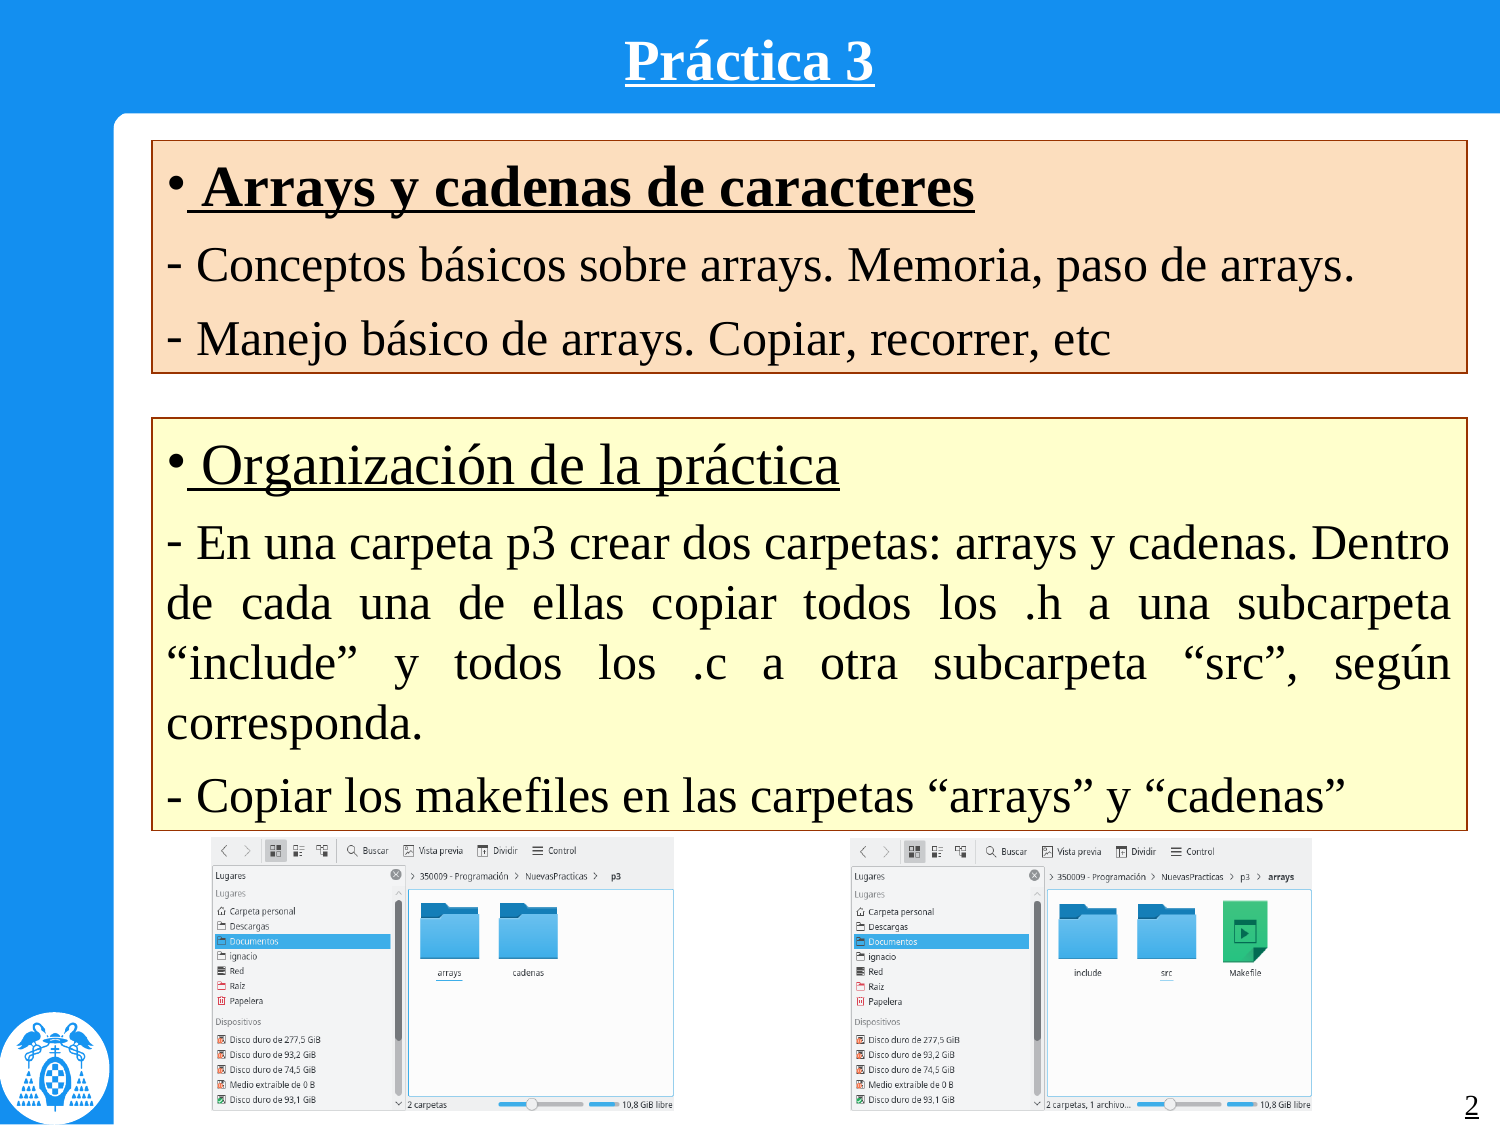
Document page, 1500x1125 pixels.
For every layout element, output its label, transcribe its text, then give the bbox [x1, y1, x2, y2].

text_box <número> [1047, 1078, 1495, 1125]
text_box Arrays y cadenas de caracteres Conceptos básicos sobre arrays. Memoria, paso de arrays. Manejo básico de arrays. Copiar, recorrer, etc [152, 140, 1467, 374]
picture [15, 1017, 98, 1112]
picture [850, 838, 1312, 1111]
text_box Práctica 3 [215, 14, 1285, 101]
picture [211, 837, 674, 1111]
text_box Organización de la práctica En una carpeta p3 crear dos carpetas: arrays y cadenas. Dentro de cada una de ellas copiar todos los .h a una subcarpeta “include” y todos los .c a otra subcarpeta “src”, según corresponda. - Copiar los makefiles en las carpetas “arrays” y “cadenas” [152, 418, 1467, 831]
